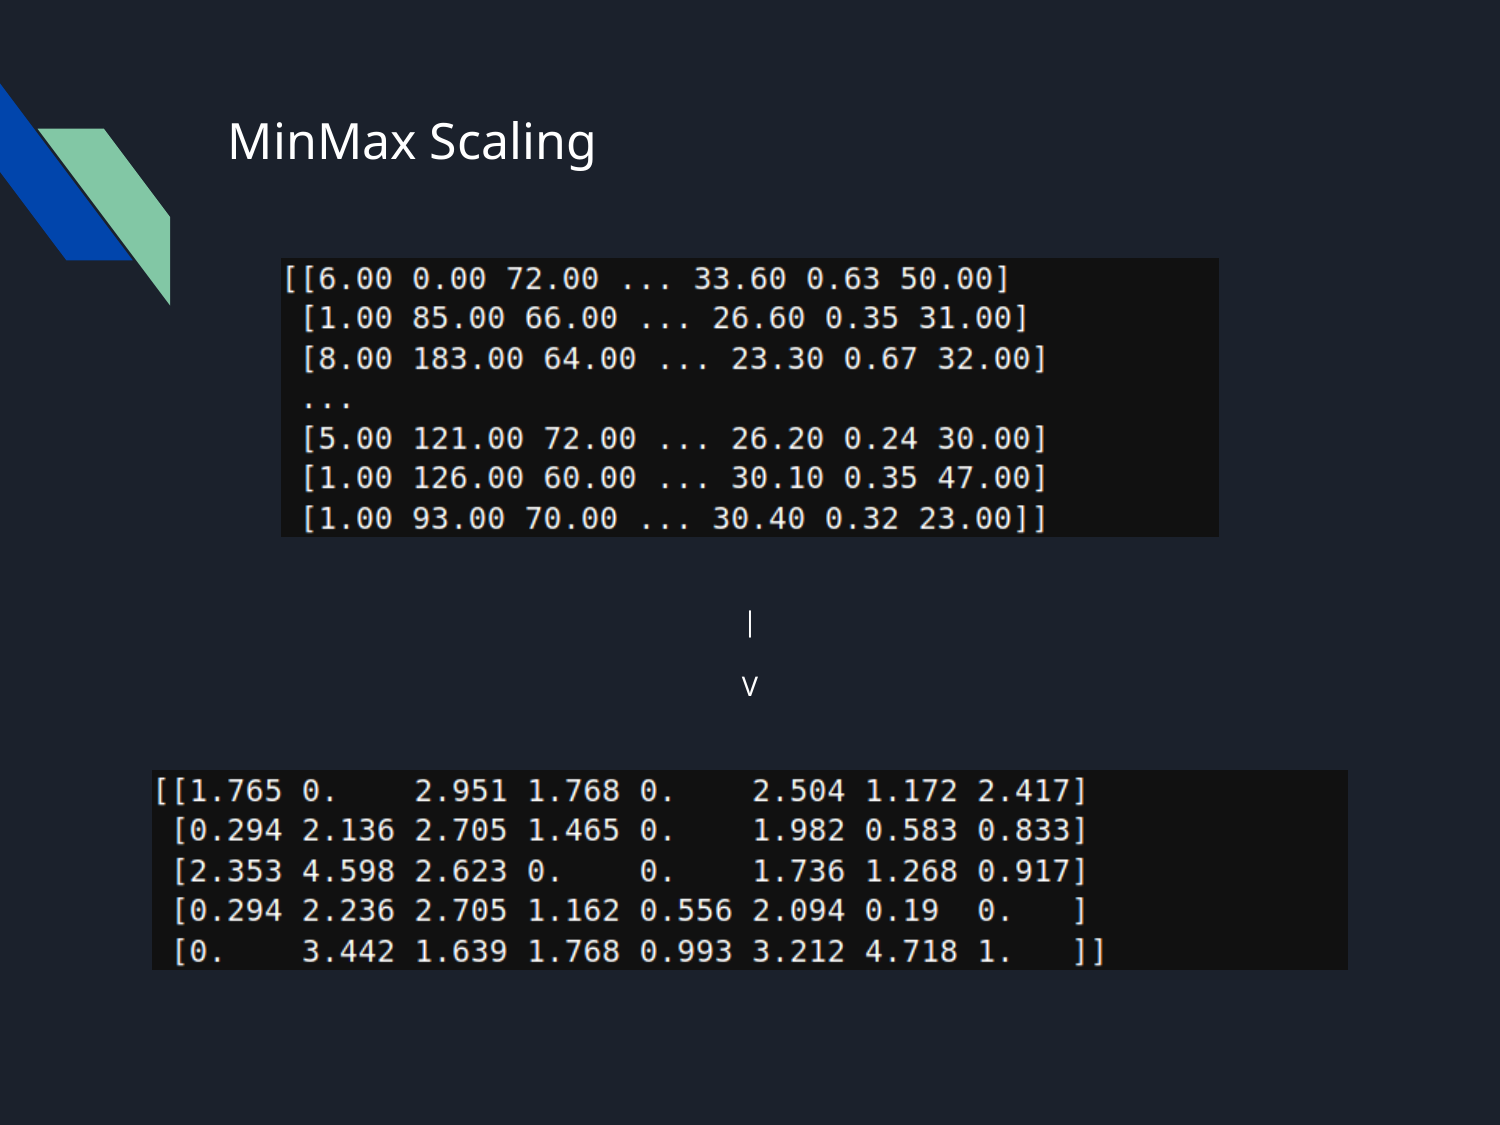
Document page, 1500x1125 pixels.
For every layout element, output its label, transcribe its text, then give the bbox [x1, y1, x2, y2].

picture [281, 258, 1219, 537]
list | V [712, 588, 788, 719]
picture [152, 770, 1348, 970]
title MinMax Scaling [212, 86, 1368, 236]
